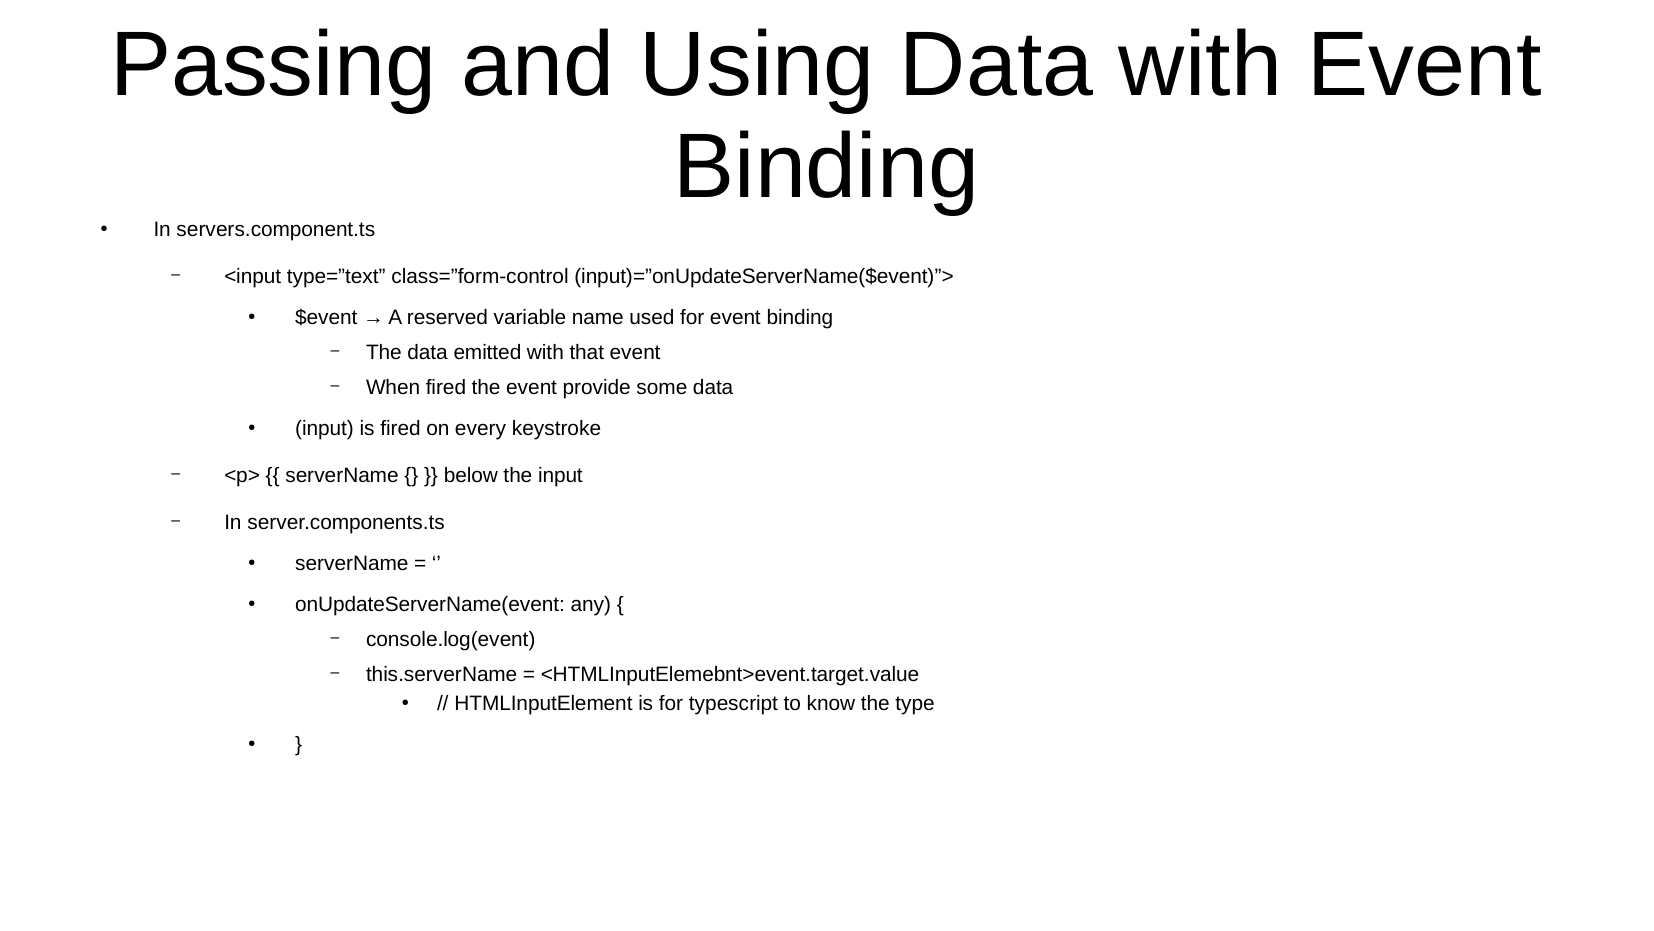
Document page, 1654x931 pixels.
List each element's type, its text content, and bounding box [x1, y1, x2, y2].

list In servers.component.ts <input type=”text” class=”form-control (input)=”onUpdateServerName($event)”> $event → A reserved variable name used for event binding The data emitted with that event When fired the event provide some data (input) is fired on every keystroke <p> {{ serverName {} }} below the input In server.components.ts serverName = ‘’ onUpdateServerName(event: any) { console.log(event) this.serverName = <HTMLInputElemebnt>event.target.value // HTMLInputElement is for typescript to know the type } [82, 217, 1576, 916]
title Passing and Using Data with Event Binding [82, 12, 1571, 217]
